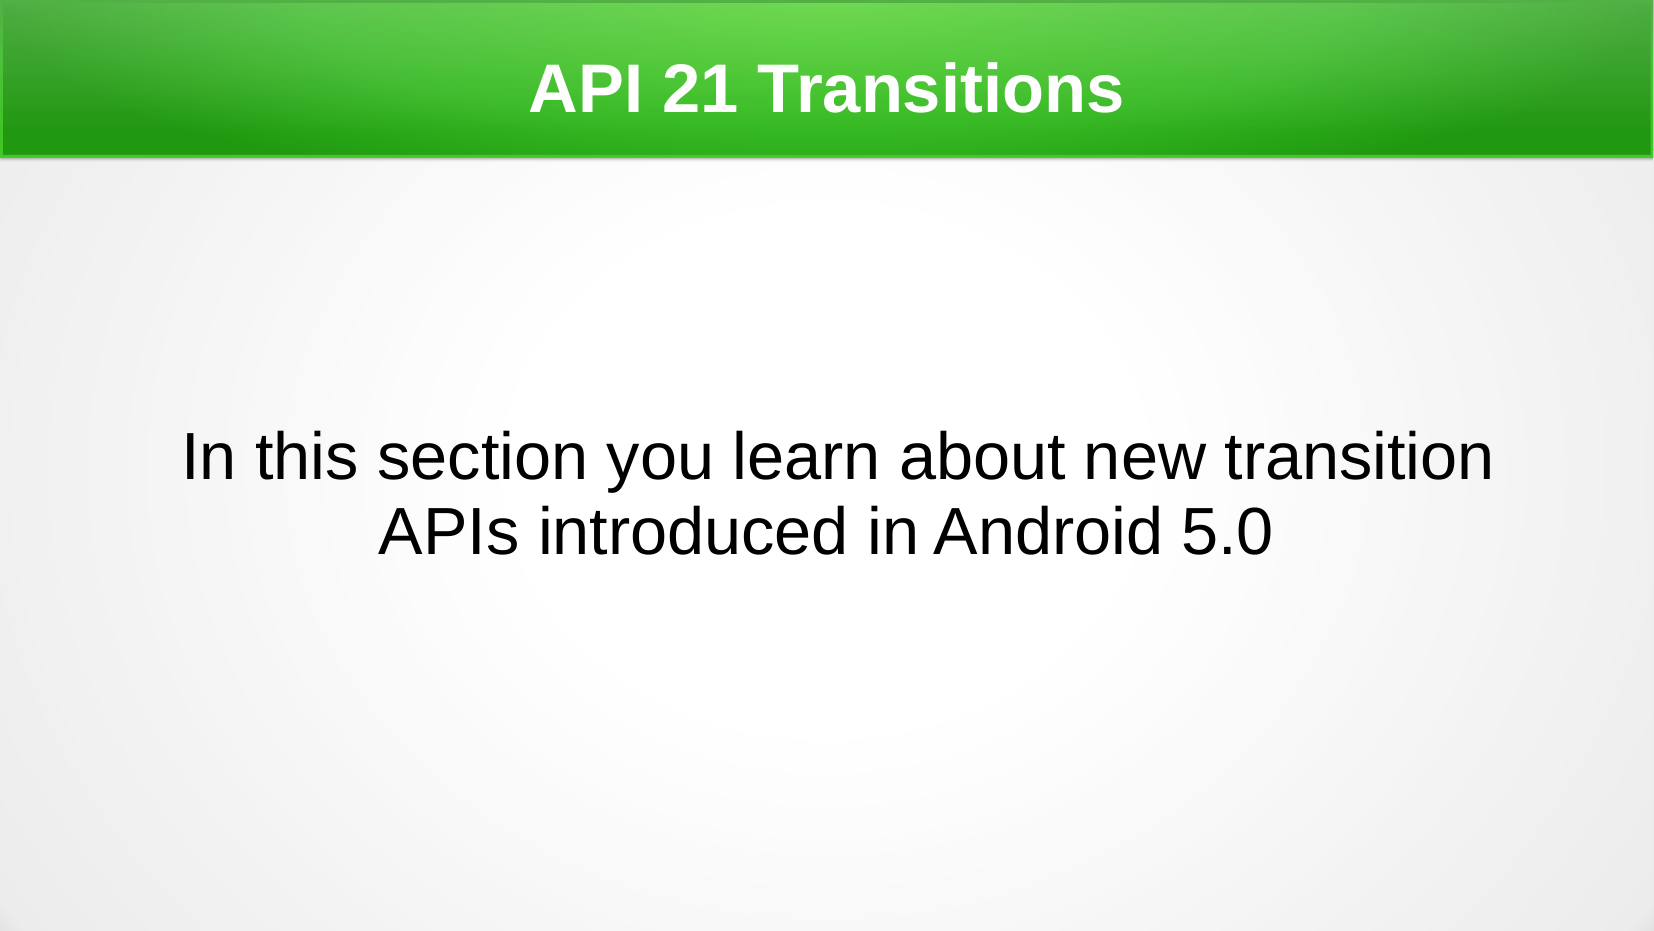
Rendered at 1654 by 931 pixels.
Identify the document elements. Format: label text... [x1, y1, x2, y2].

subtitle In this section you learn about new transition APIs introduced in Android 5.0 [82, 224, 1571, 764]
title API 21 Transitions [82, 35, 1571, 142]
